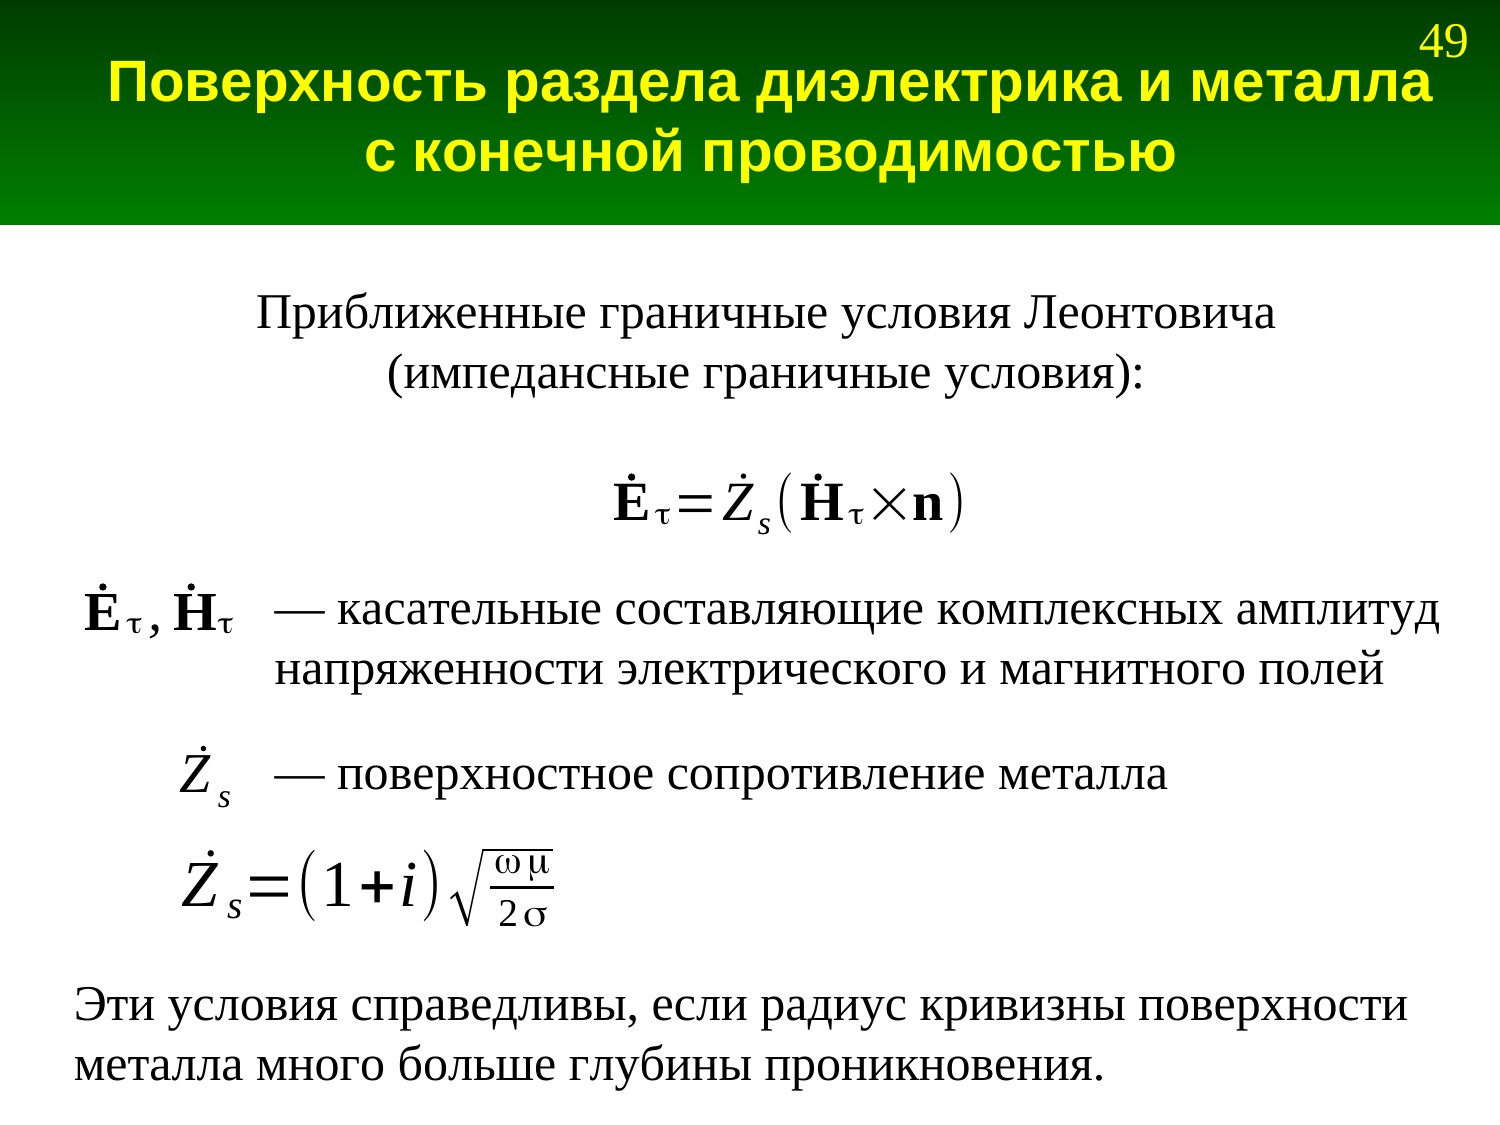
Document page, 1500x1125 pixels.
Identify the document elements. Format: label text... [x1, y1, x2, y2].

title Поверхность раздела диэлектрика и металла с конечной проводимостью [88, 18, 1453, 207]
chart [599, 468, 982, 542]
text_box Приближенные граничные условия Леонтовича (импедансные граничные условия): [241, 271, 1292, 407]
text_box Эти условия справедливы, если радиус кривизны поверхности металла много больше глубины проникновения. [59, 962, 1471, 1099]
chart [70, 578, 250, 644]
text_box — касательные составляющие комплексных амплитуд напряженности электрического и магнитного полей [259, 566, 1456, 702]
chart [165, 743, 245, 815]
chart [165, 844, 572, 934]
text_box — поверхностное сопротивление металла [259, 732, 1184, 808]
